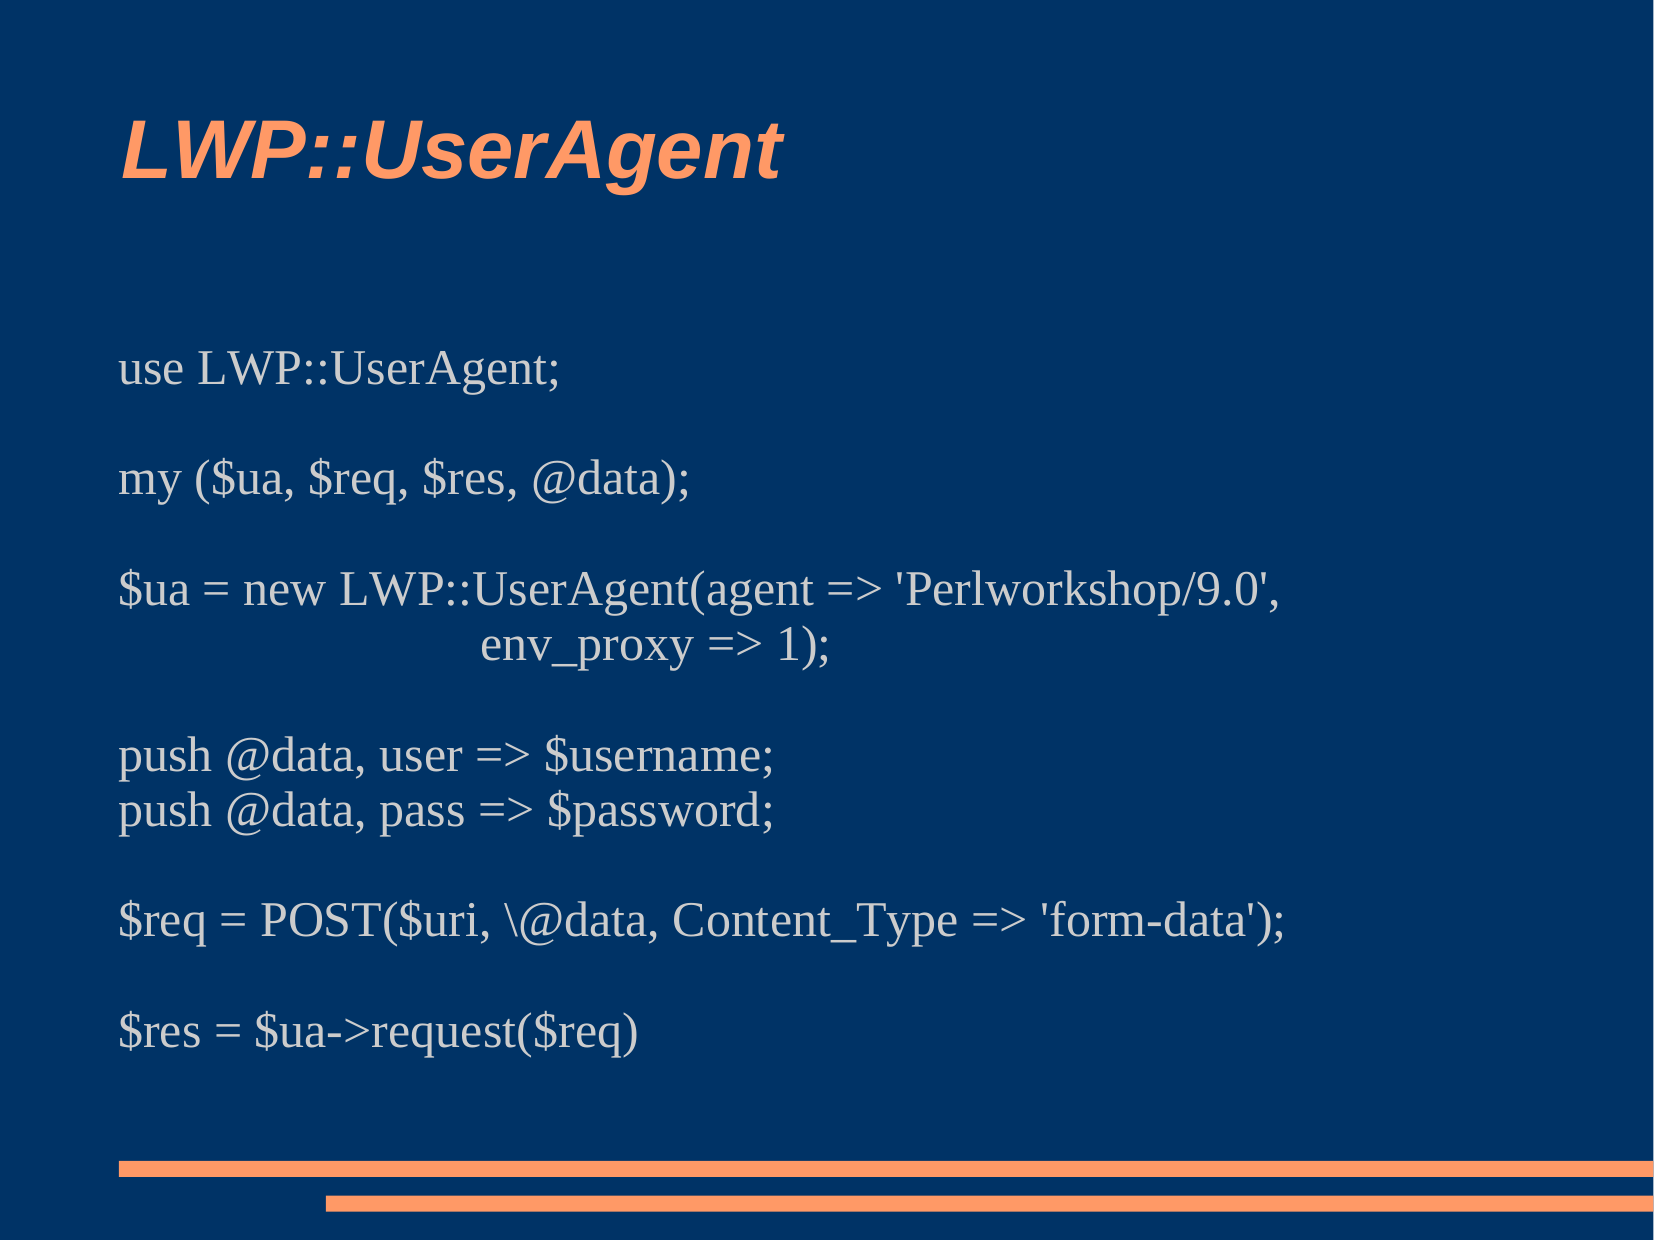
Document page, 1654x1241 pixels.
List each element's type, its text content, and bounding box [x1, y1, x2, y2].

subtitle use LWP::UserAgent; my ($ua, $req, $res, @data); $ua = new LWP::UserAgent(agent => 'Perlworkshop/9.0', env_proxy => 1); push @data, user => $username; push @data, pass => $password; $req = POST($uri, \@data, Content_Type => 'form-data'); $res = $ua->request($req) [82, 297, 1571, 1101]
title LWP::UserAgent [121, 46, 1534, 254]
